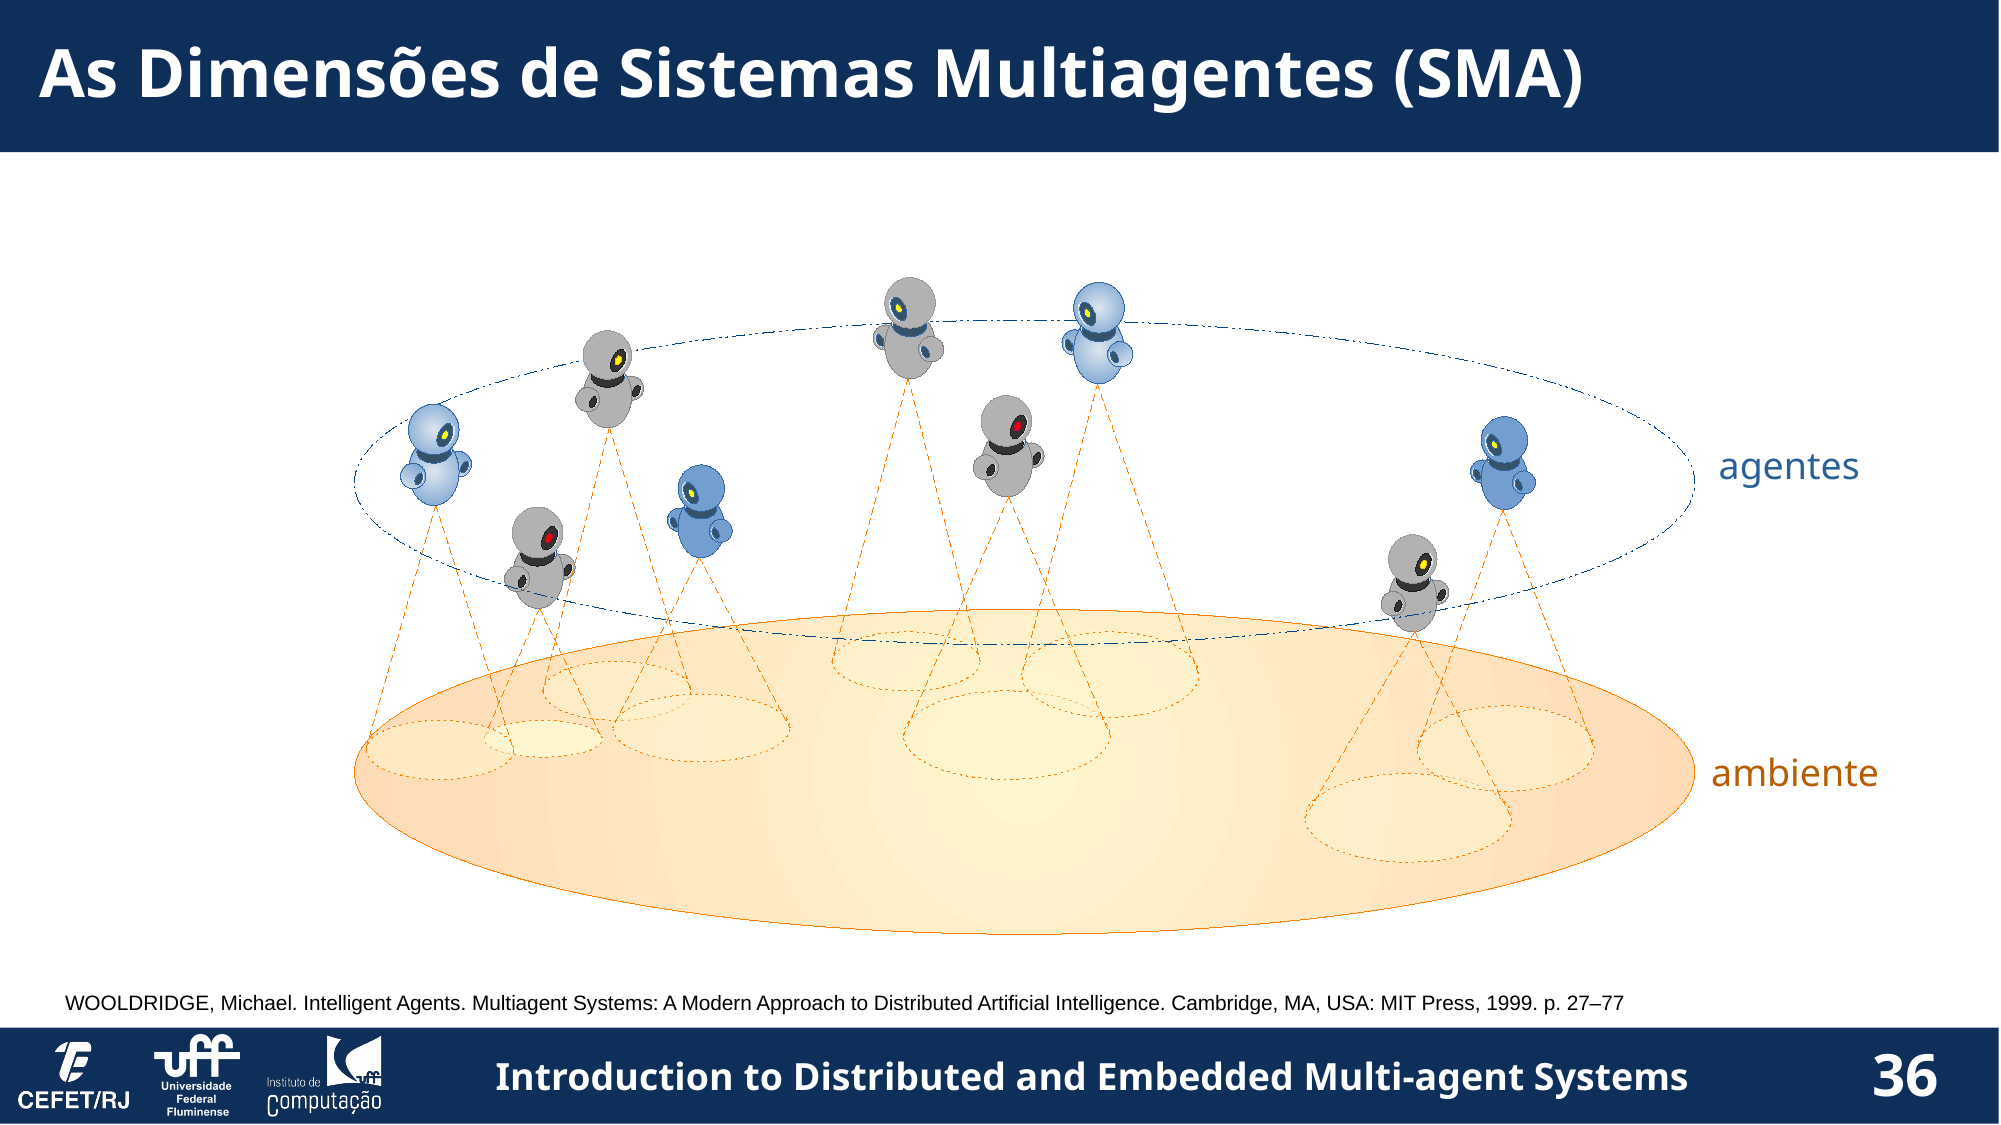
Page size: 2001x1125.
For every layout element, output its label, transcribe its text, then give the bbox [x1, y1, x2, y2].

text_box [873, 277, 944, 379]
text_box [504, 507, 576, 609]
text_box agentes [1612, 434, 1967, 495]
text_box ambiente [1618, 741, 1973, 802]
picture [265, 1033, 383, 1117]
text_box [667, 464, 733, 558]
text_box [973, 395, 1045, 497]
picture [18, 1021, 129, 1125]
text_box WOOLDRIDGE, Michael. Intelligent Agents. Multiagent Systems: A Modern Approach to Distributed Artificial Intelligence. Cambridge, MA, USA: MIT Press, 1999. p. 27–77 [50, 982, 1969, 1023]
text_box As Dimensões de Sistemas Multiagentes (SMA) [25, 23, 1999, 119]
text_box [575, 330, 644, 428]
text_box [1381, 534, 1449, 632]
text_box [1061, 282, 1133, 384]
text_box [354, 609, 1684, 935]
text_box [400, 404, 472, 506]
picture [153, 1033, 241, 1121]
text_box [1470, 416, 1536, 510]
